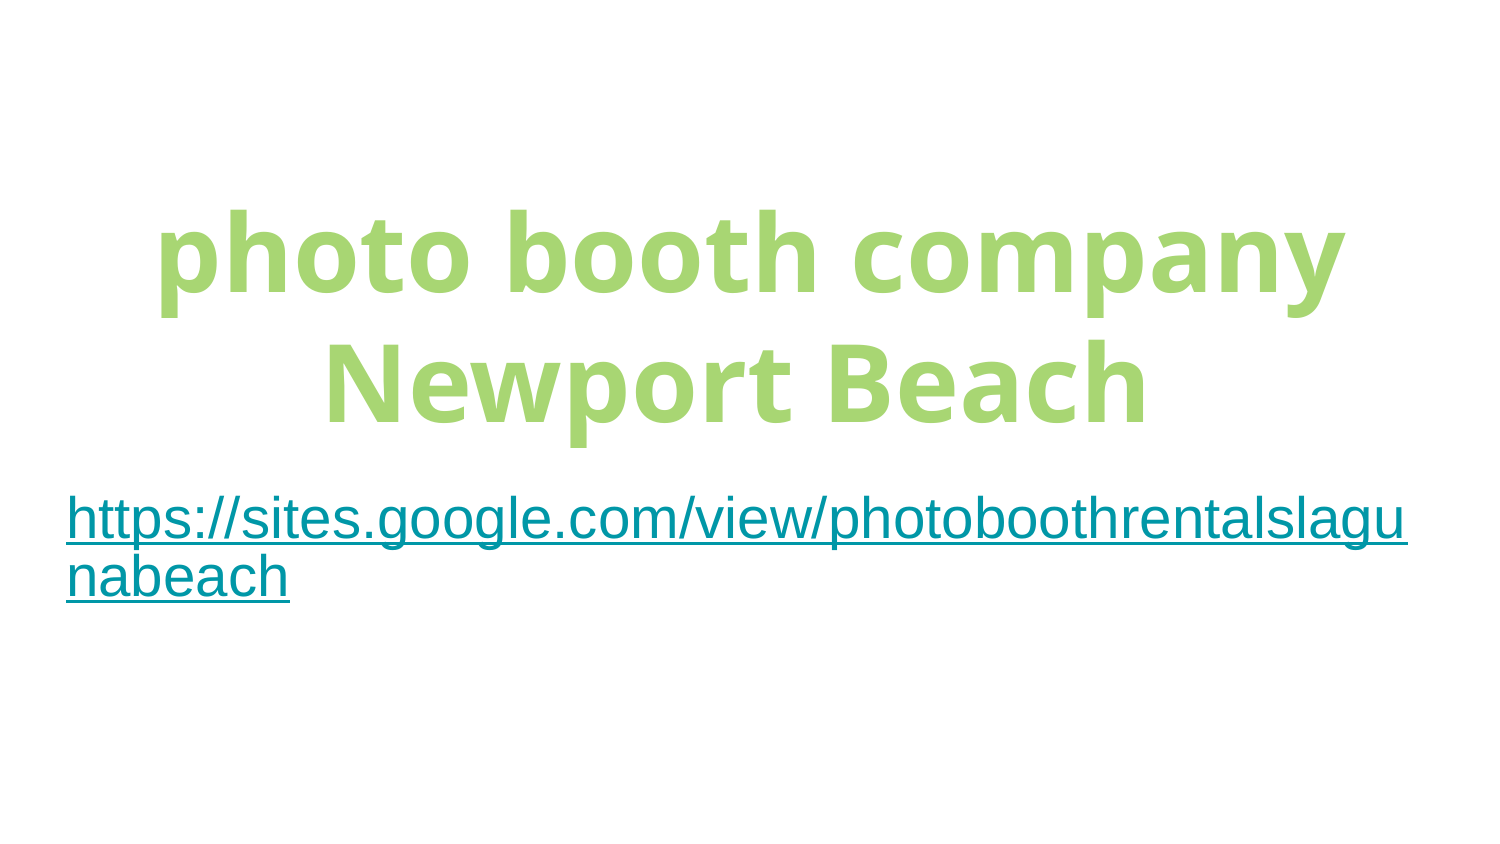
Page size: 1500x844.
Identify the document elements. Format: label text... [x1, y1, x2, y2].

title photo booth company Newport Beach [51, 122, 1449, 459]
subtitle https://sites.google.com/view/photoboothrentalslagunabeach [51, 464, 1449, 595]
